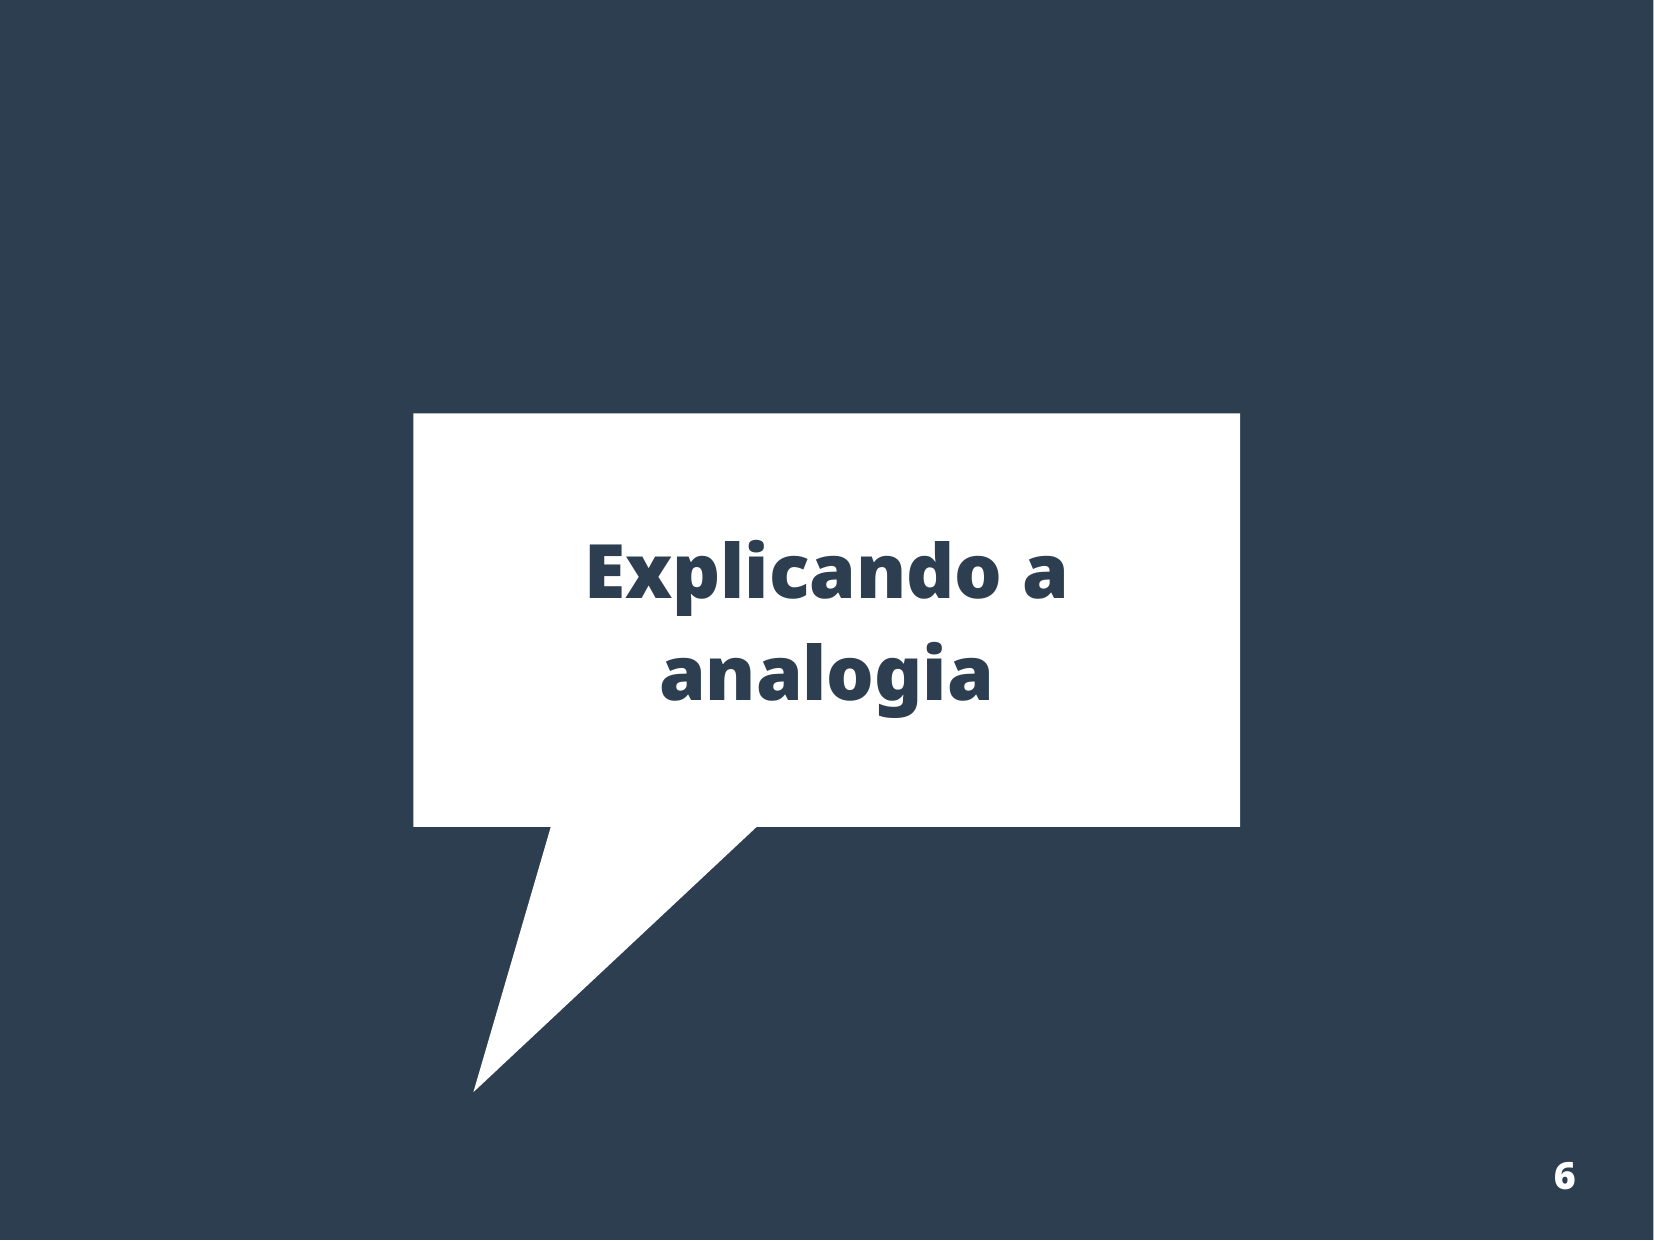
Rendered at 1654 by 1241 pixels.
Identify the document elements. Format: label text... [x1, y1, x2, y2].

title Explicando a analogia [442, 442, 1211, 798]
